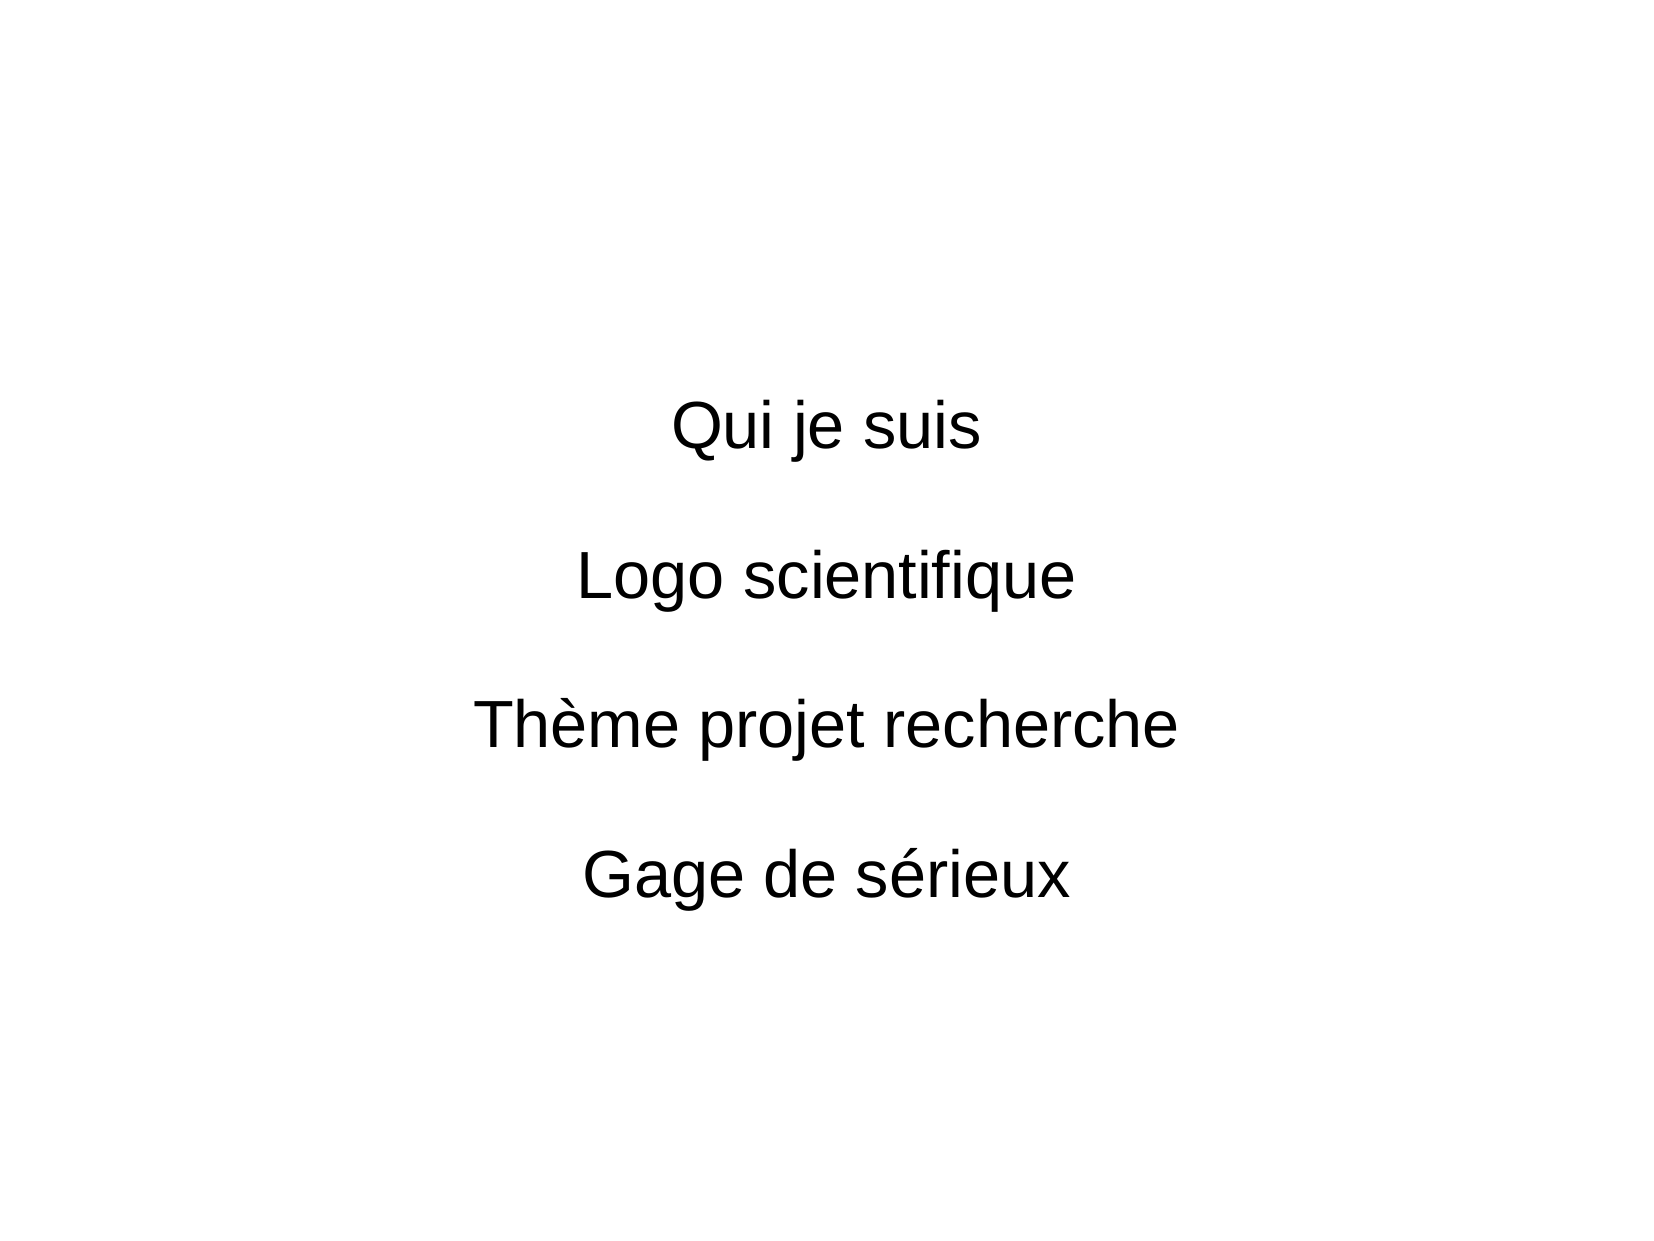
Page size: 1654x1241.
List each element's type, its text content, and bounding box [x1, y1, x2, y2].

subtitle Qui je suis Logo scientifique Thème projet recherche Gage de sérieux [82, 290, 1571, 1010]
